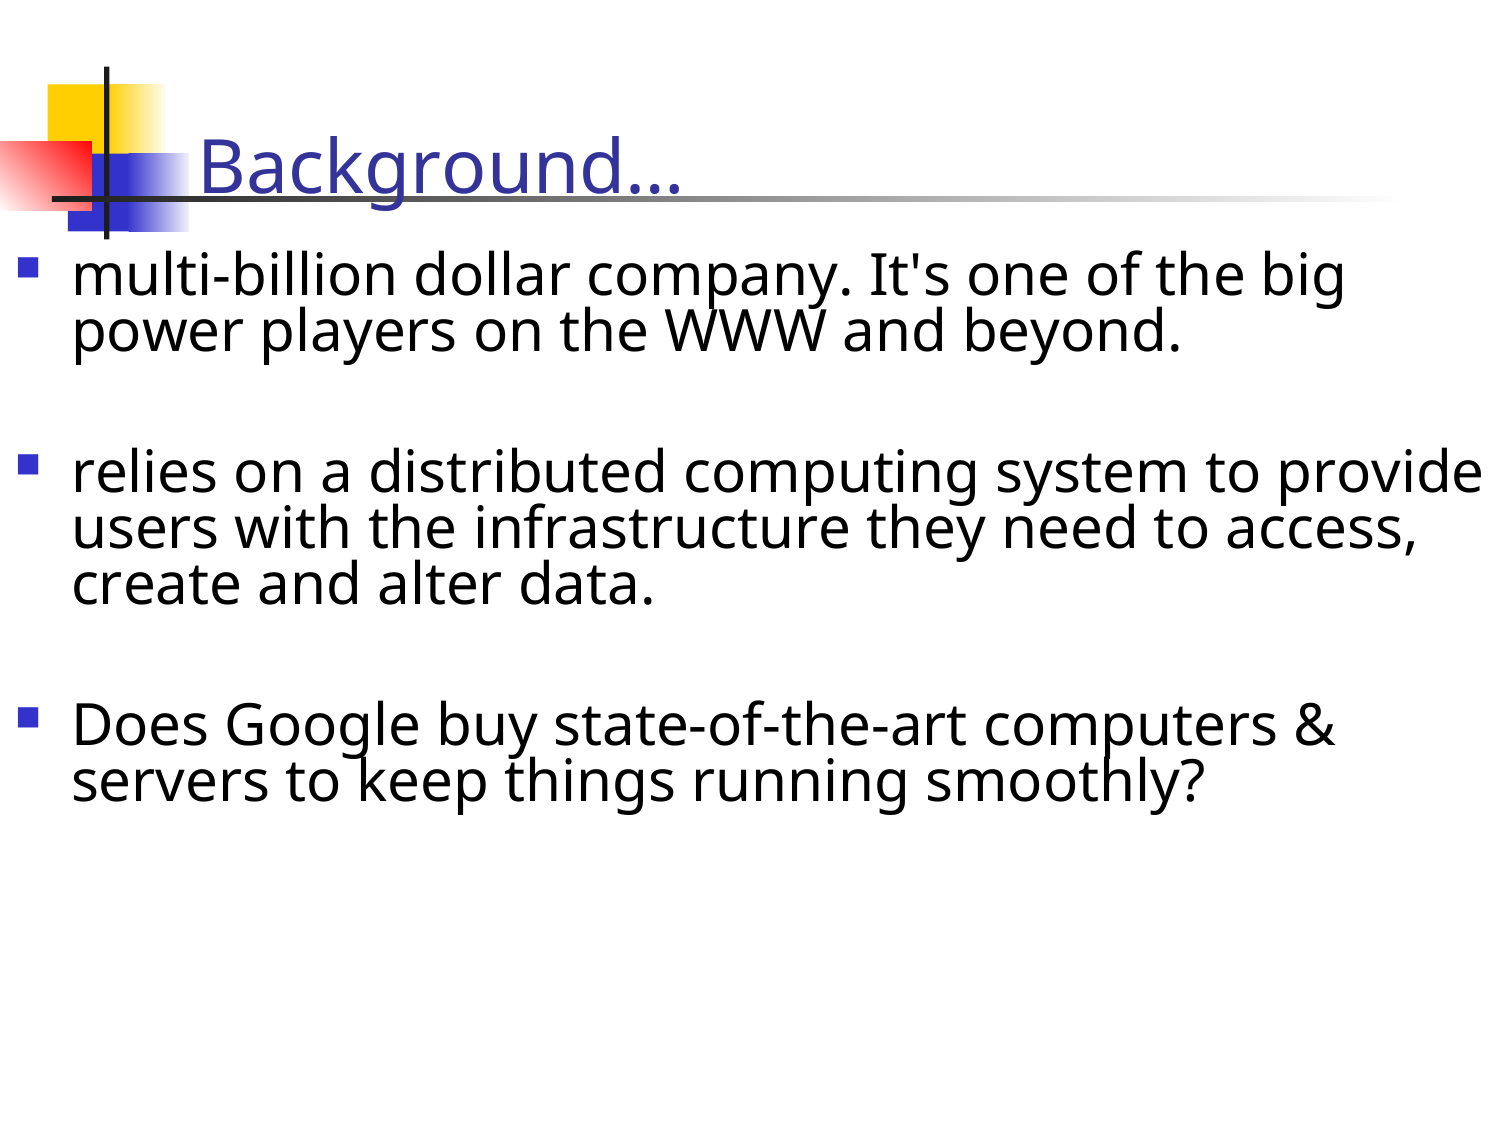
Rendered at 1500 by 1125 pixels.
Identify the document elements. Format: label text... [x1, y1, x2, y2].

text_box Background… [183, 78, 1462, 216]
text_box multi-billion dollar company. It's one of the big power players on the WWW and beyond. relies on a distributed computing system to provide users with the infrastructure they need to access, create and alter data. Does Google buy state-of-the-art computers & servers to keep things running smoothly? [0, 243, 1500, 1047]
